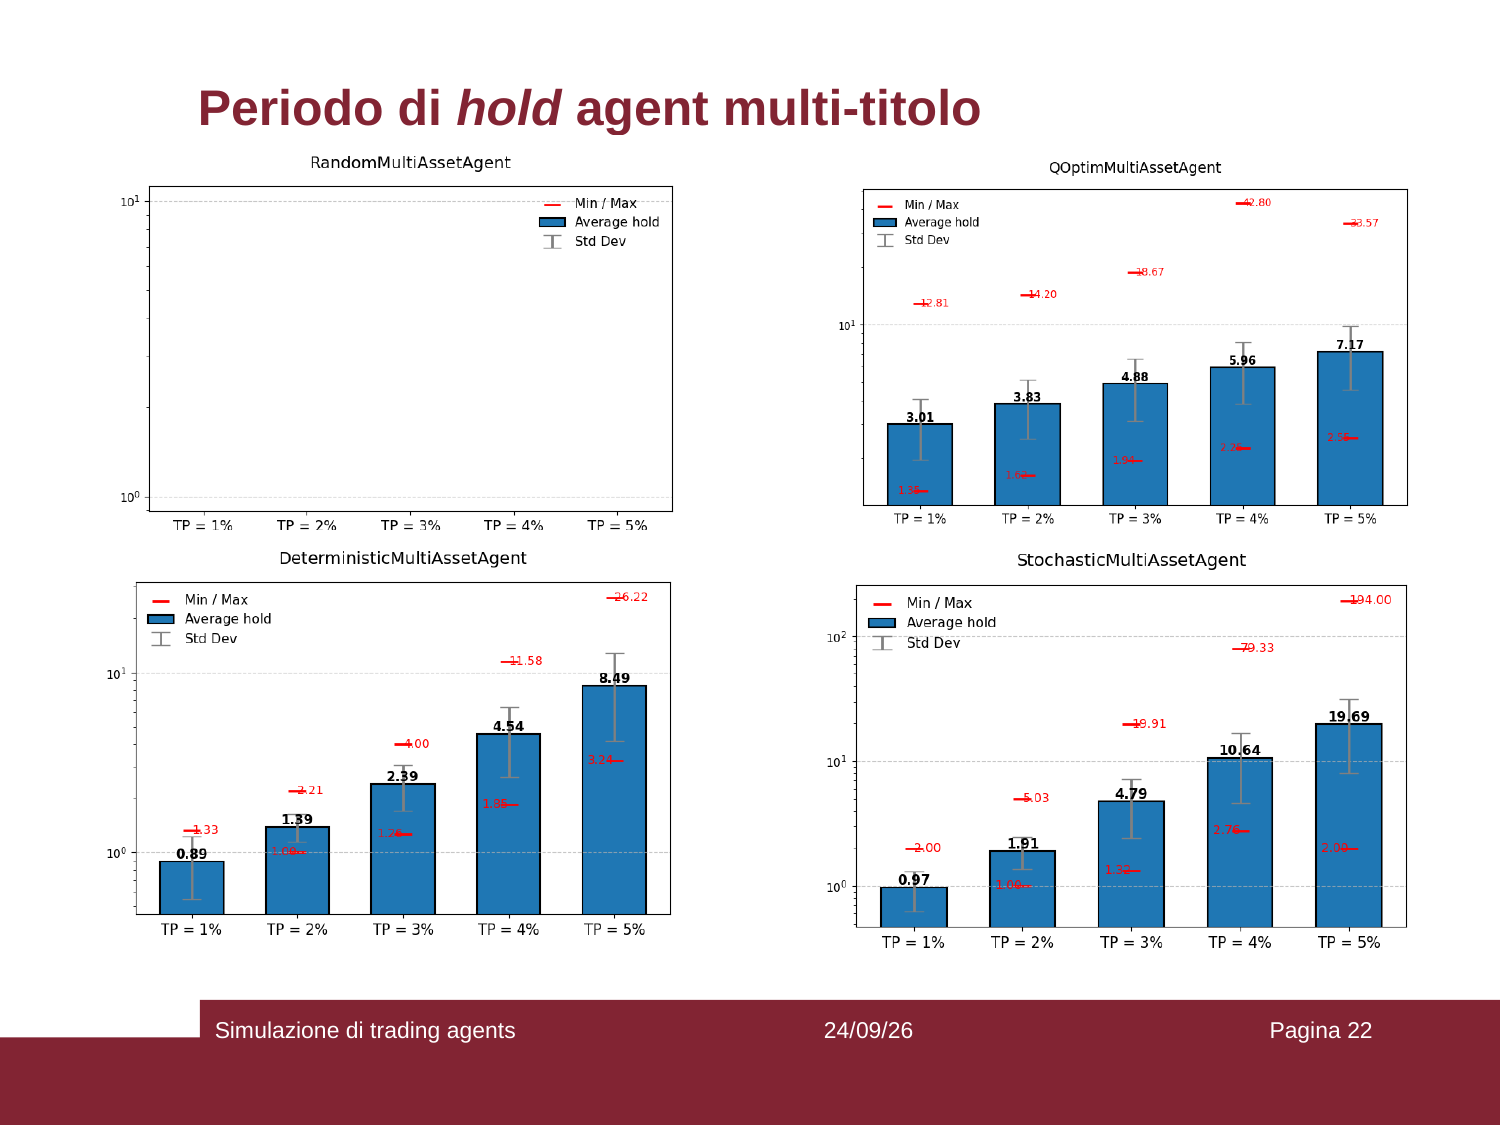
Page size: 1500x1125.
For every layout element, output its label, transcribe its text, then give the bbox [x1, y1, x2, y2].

picture [49, 135, 739, 961]
title Periodo di hold agent multi-titolo [183, 67, 1400, 150]
picture [767, 149, 1477, 975]
